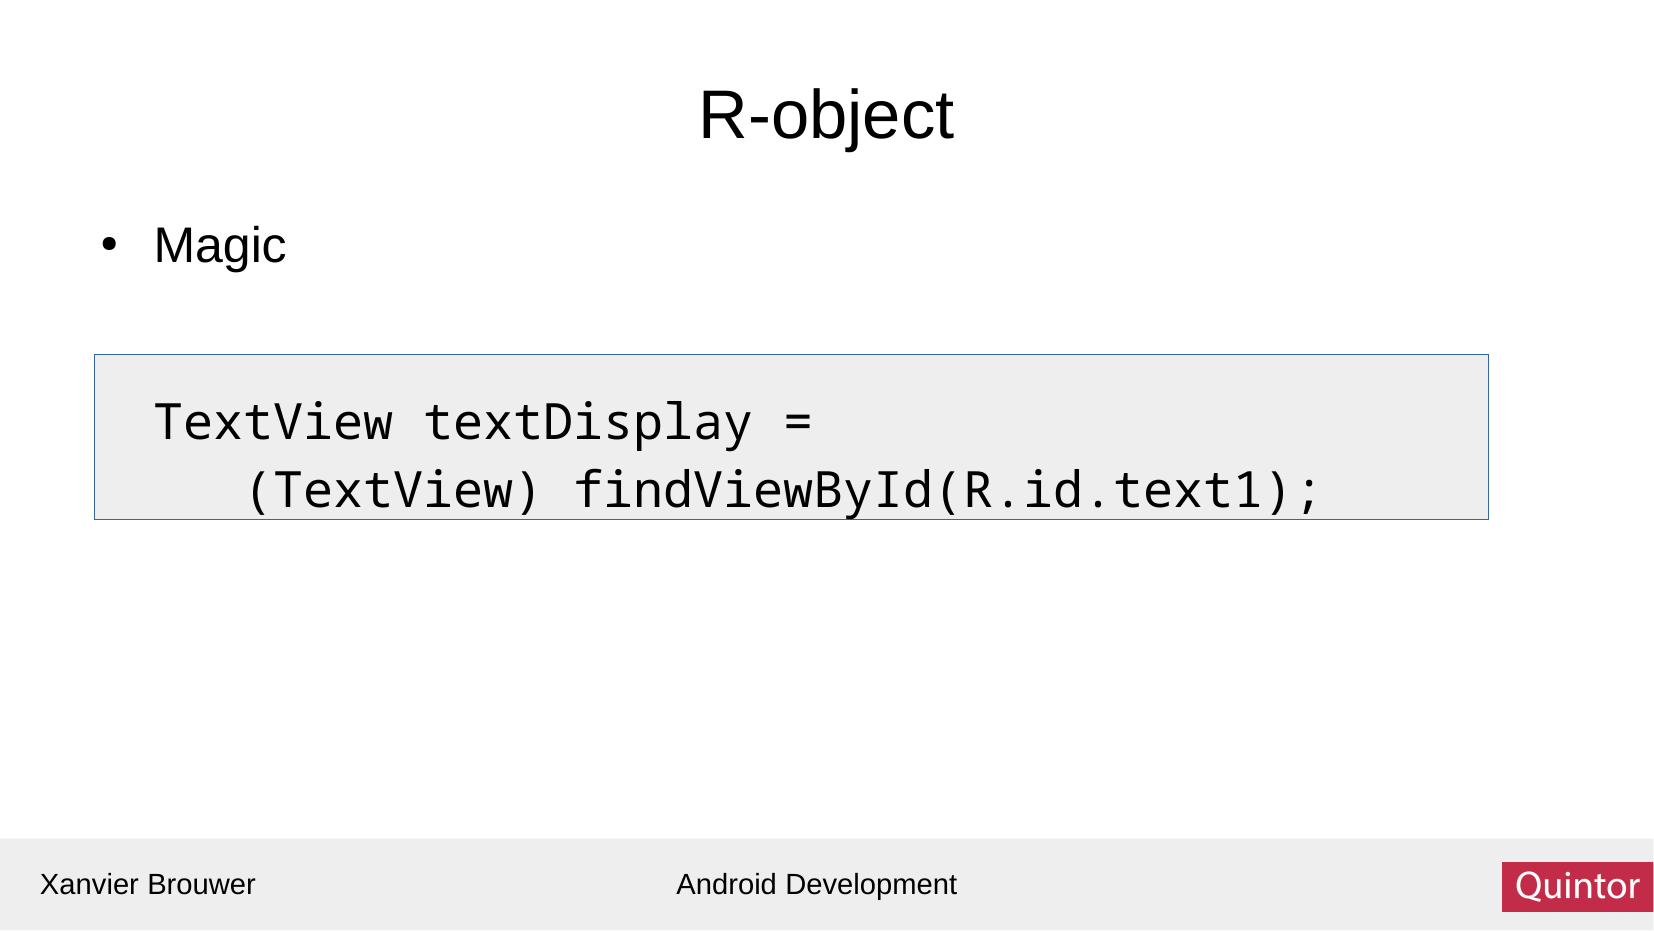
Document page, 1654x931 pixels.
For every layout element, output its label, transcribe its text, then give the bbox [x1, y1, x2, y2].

list Magic TextView textDisplay = (TextView) findViewById(R.id.text1); [82, 217, 1571, 758]
picture [1502, 862, 1654, 912]
title R-object [82, 37, 1571, 193]
